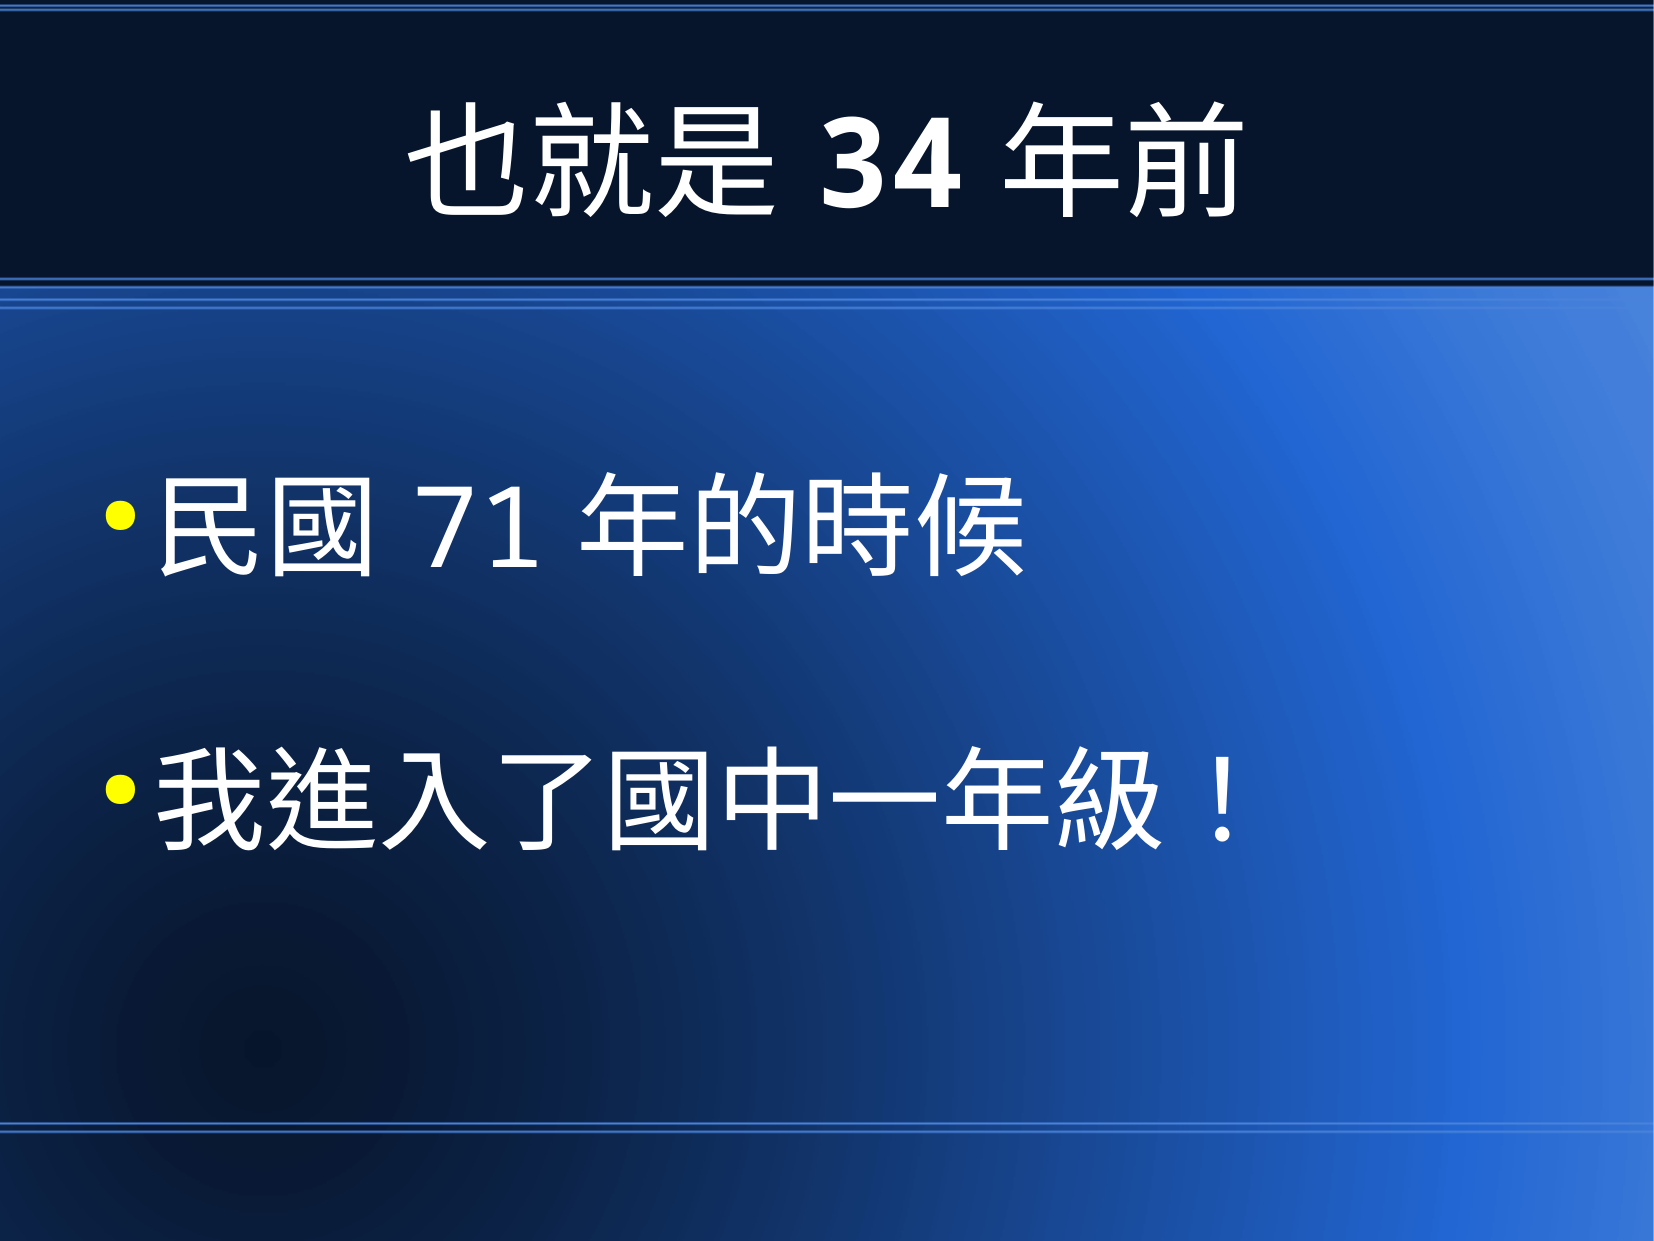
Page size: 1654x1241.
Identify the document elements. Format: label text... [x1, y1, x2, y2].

list 民國71年的時候 我進入了國中一年級！ [82, 355, 1571, 1241]
title 也就是34年前 [82, 49, 1571, 257]
picture [0, 0, 1654, 1241]
